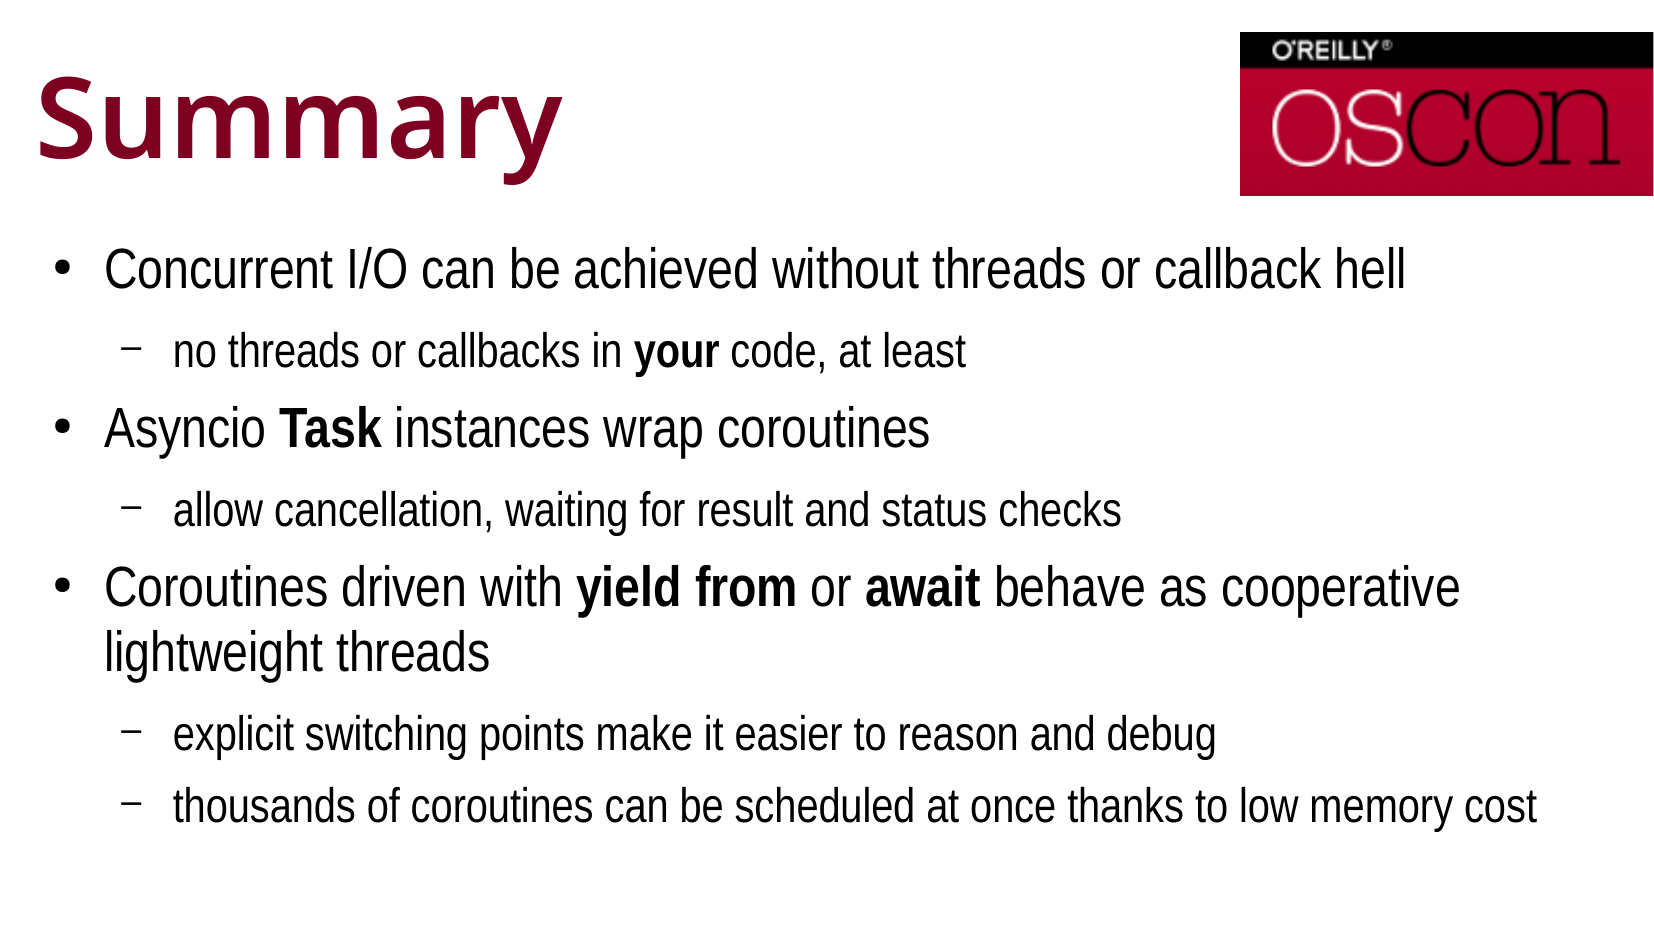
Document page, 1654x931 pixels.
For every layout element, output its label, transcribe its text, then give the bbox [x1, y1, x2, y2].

picture [1240, 32, 1654, 196]
title Summary [35, 37, 1240, 193]
list Concurrent I/O can be achieved without threads or callback hell no threads or callbacks in your code, at least Asyncio Task instances wrap coroutines allow cancellation, waiting for result and status checks Coroutines driven with yield from or await behave as cooperative lightweight threads explicit switching points make it easier to reason and debug thousands of coroutines can be scheduled at once thanks to low memory cost [35, 236, 1571, 875]
